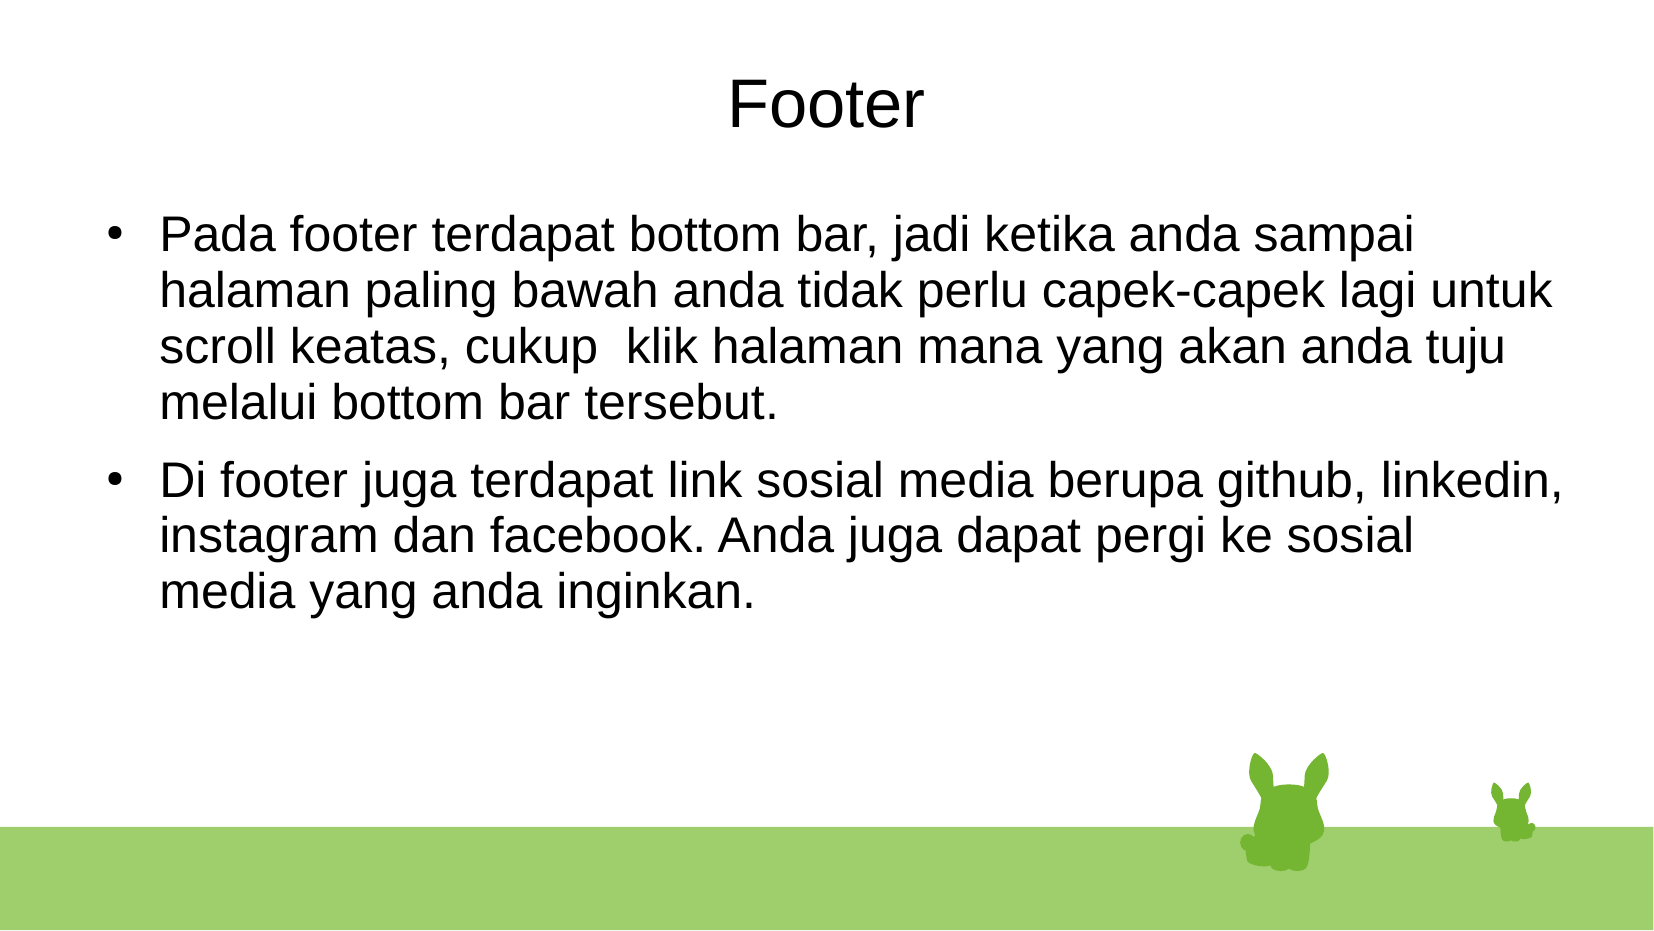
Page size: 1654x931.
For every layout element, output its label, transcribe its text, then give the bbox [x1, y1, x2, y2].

list Pada footer terdapat bottom bar, jadi ketika anda sampai halaman paling bawah anda tidak perlu capek-capek lagi untuk scroll keatas, cukup klik halaman mana yang akan anda tuju melalui bottom bar tersebut. Di footer juga terdapat link sosial media berupa github, linkedin, instagram dan facebook. Anda juga dapat pergi ke sosial media yang anda inginkan. [88, 206, 1565, 739]
title Footer [88, 29, 1565, 178]
